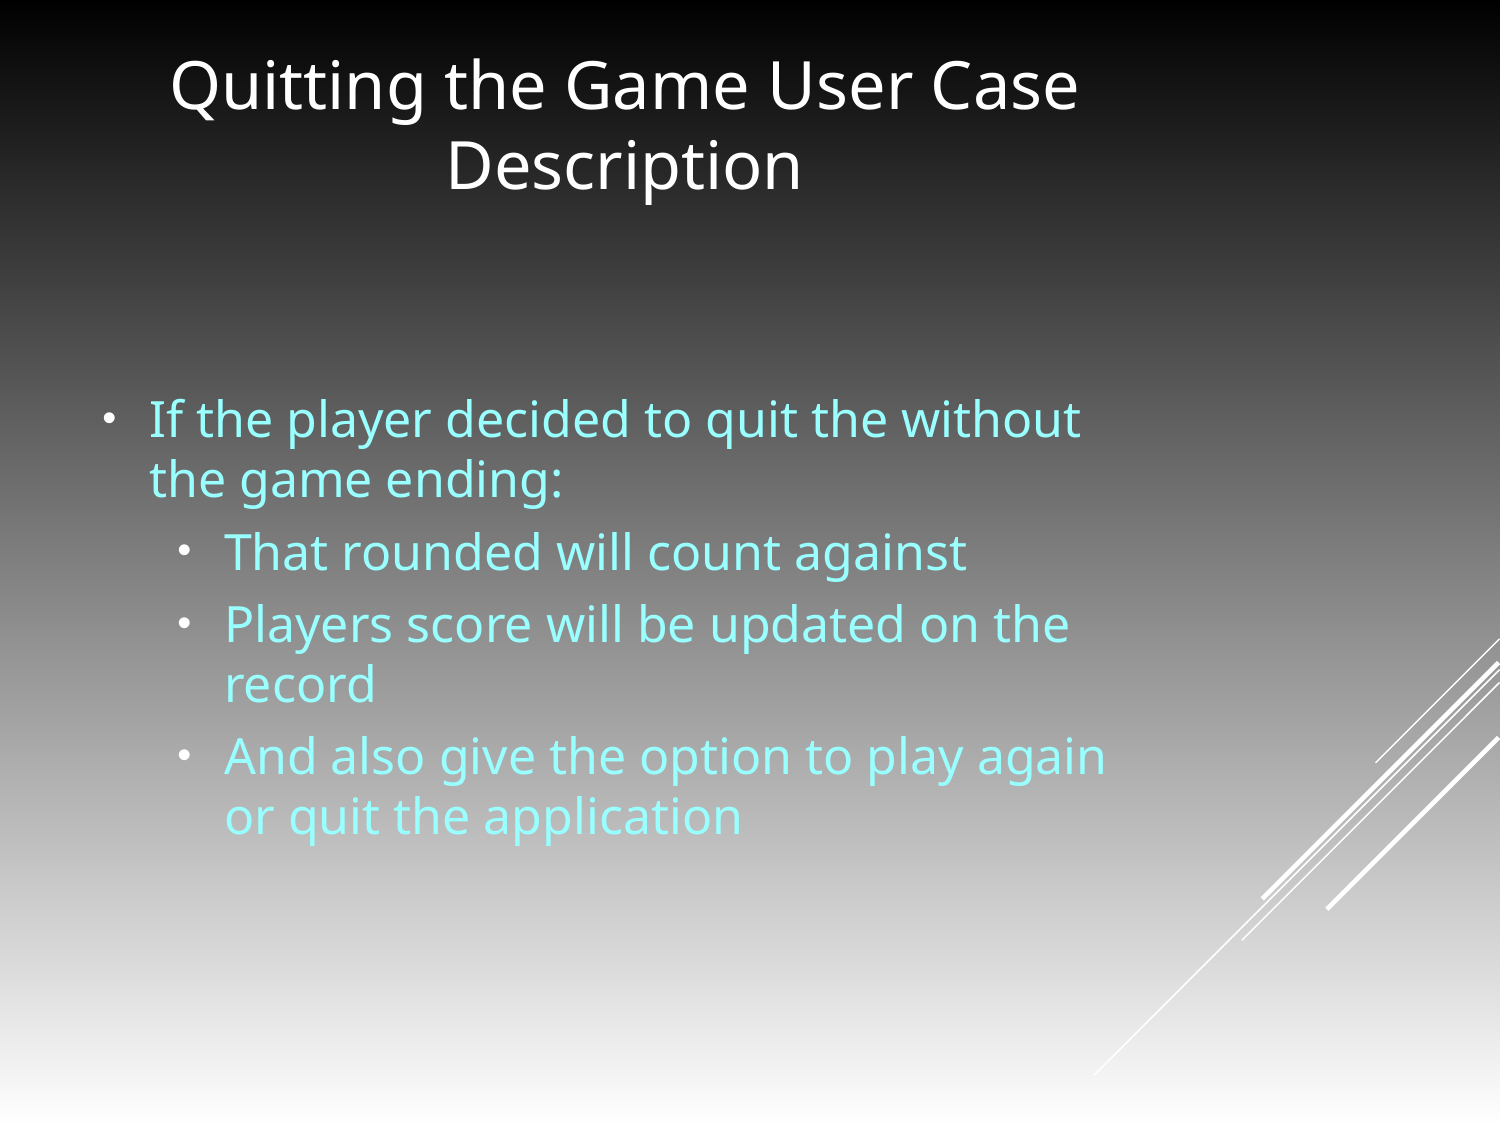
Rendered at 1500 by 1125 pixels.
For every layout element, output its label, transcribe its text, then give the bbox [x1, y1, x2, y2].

title Quitting the Game User Case Description [87, 35, 1163, 286]
list If the player decided to quit the without the game ending: That rounded will count against Players score will be updated on the record And also give the option to play again or quit the application [87, 380, 1163, 999]
